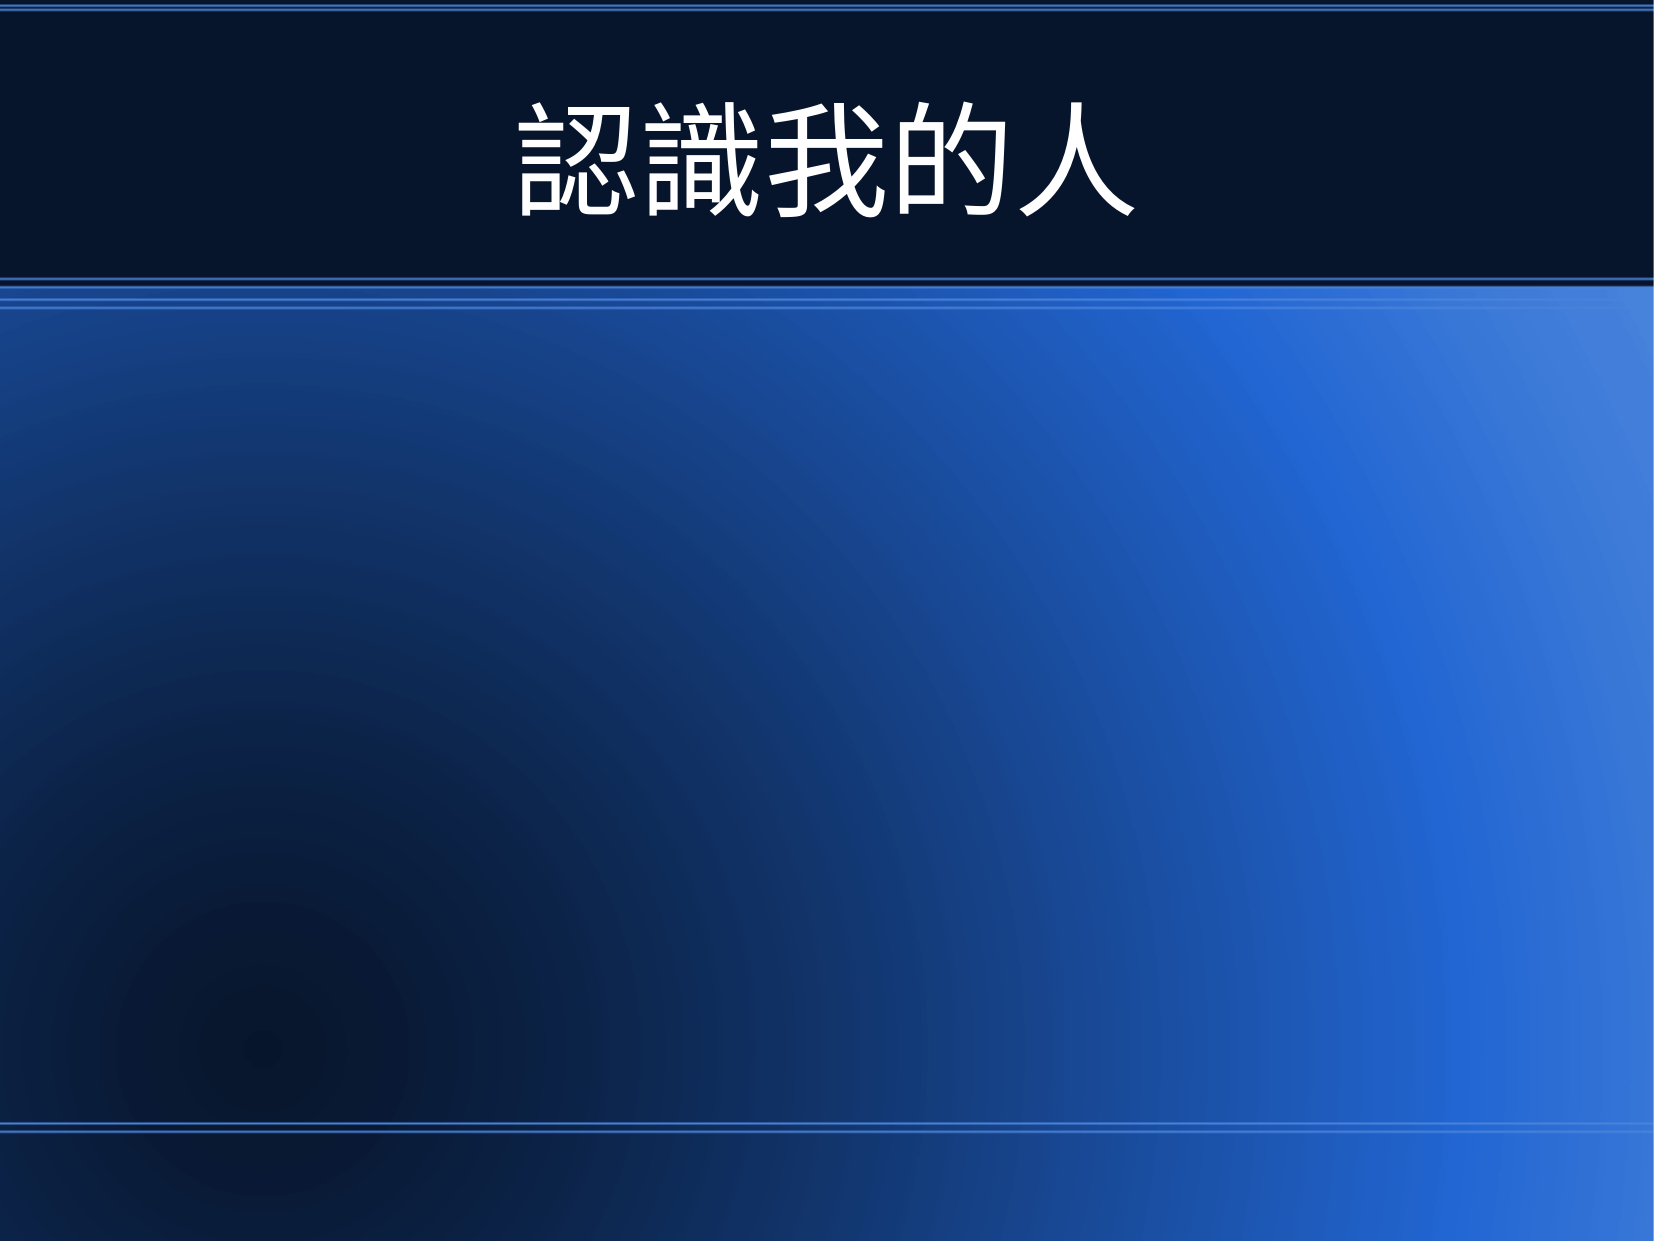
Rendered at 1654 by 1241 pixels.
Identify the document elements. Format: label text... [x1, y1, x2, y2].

picture [0, 0, 1654, 1241]
title 認識我的人 [82, 49, 1571, 257]
